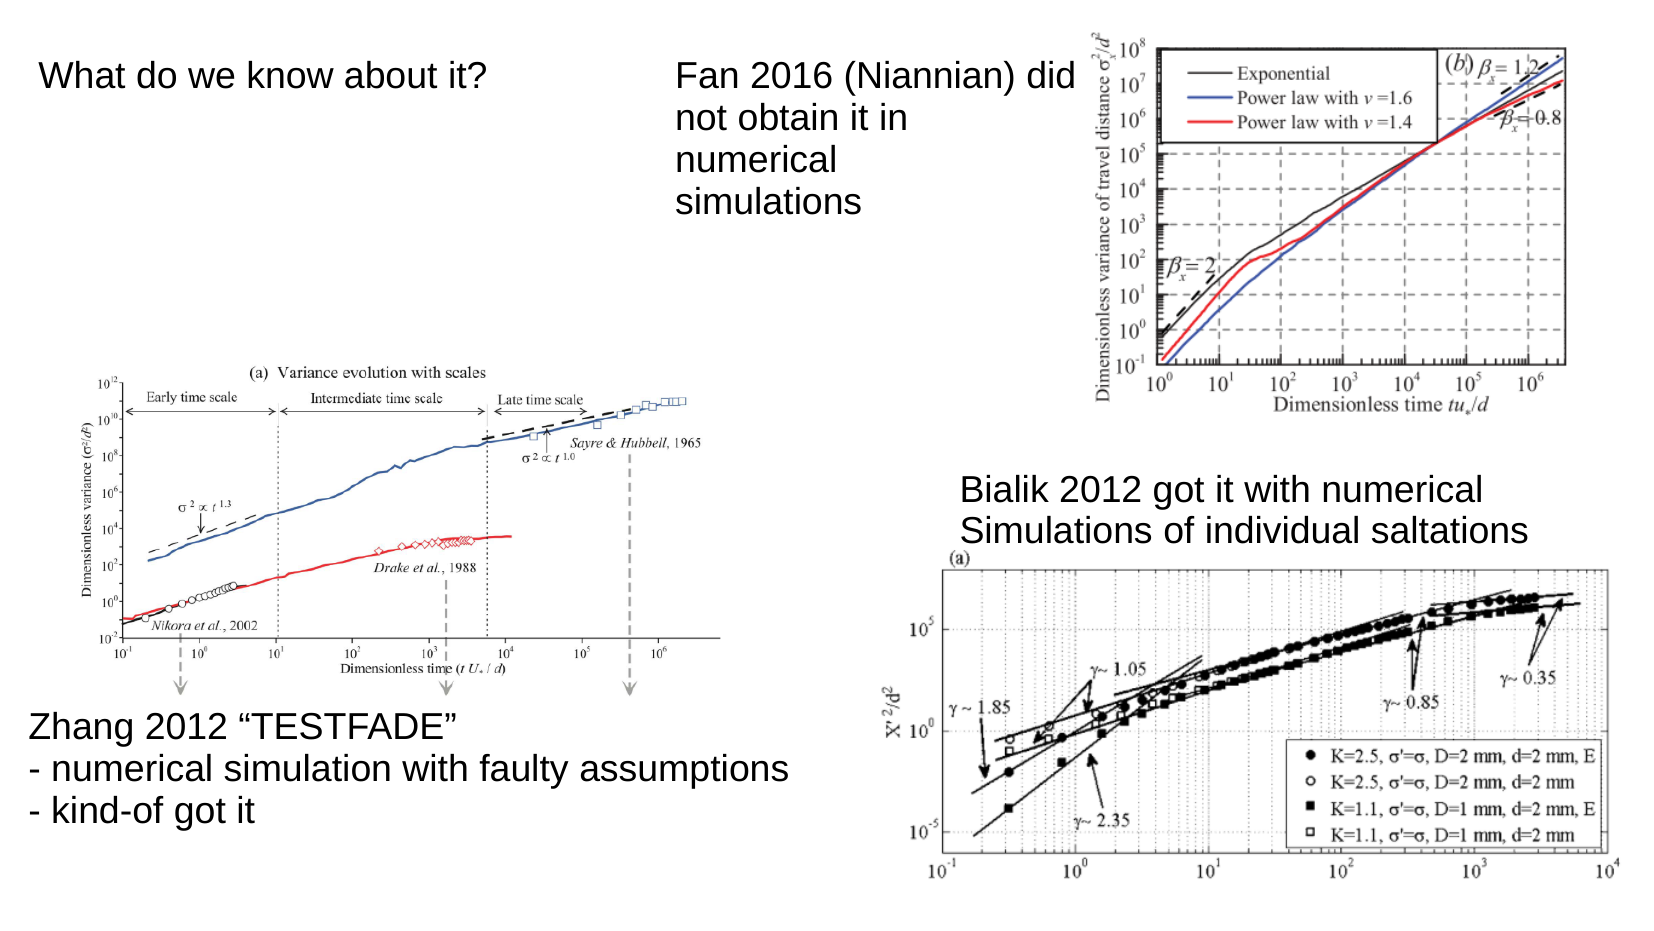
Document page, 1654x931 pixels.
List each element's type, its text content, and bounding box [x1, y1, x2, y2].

picture [1086, 23, 1595, 426]
text_box What do we know about it? [23, 47, 503, 128]
picture [862, 543, 1630, 886]
text_box Bialik 2012 got it with numerical Simulations of individual saltations [944, 460, 1545, 560]
text_box Fan 2016 (Niannian) did not obtain it in numerical simulations [660, 47, 1086, 231]
picture [69, 354, 721, 697]
text_box Zhang 2012 “TESTFADE” - numerical simulation with faulty assumptions - kind-of got it [13, 697, 815, 839]
